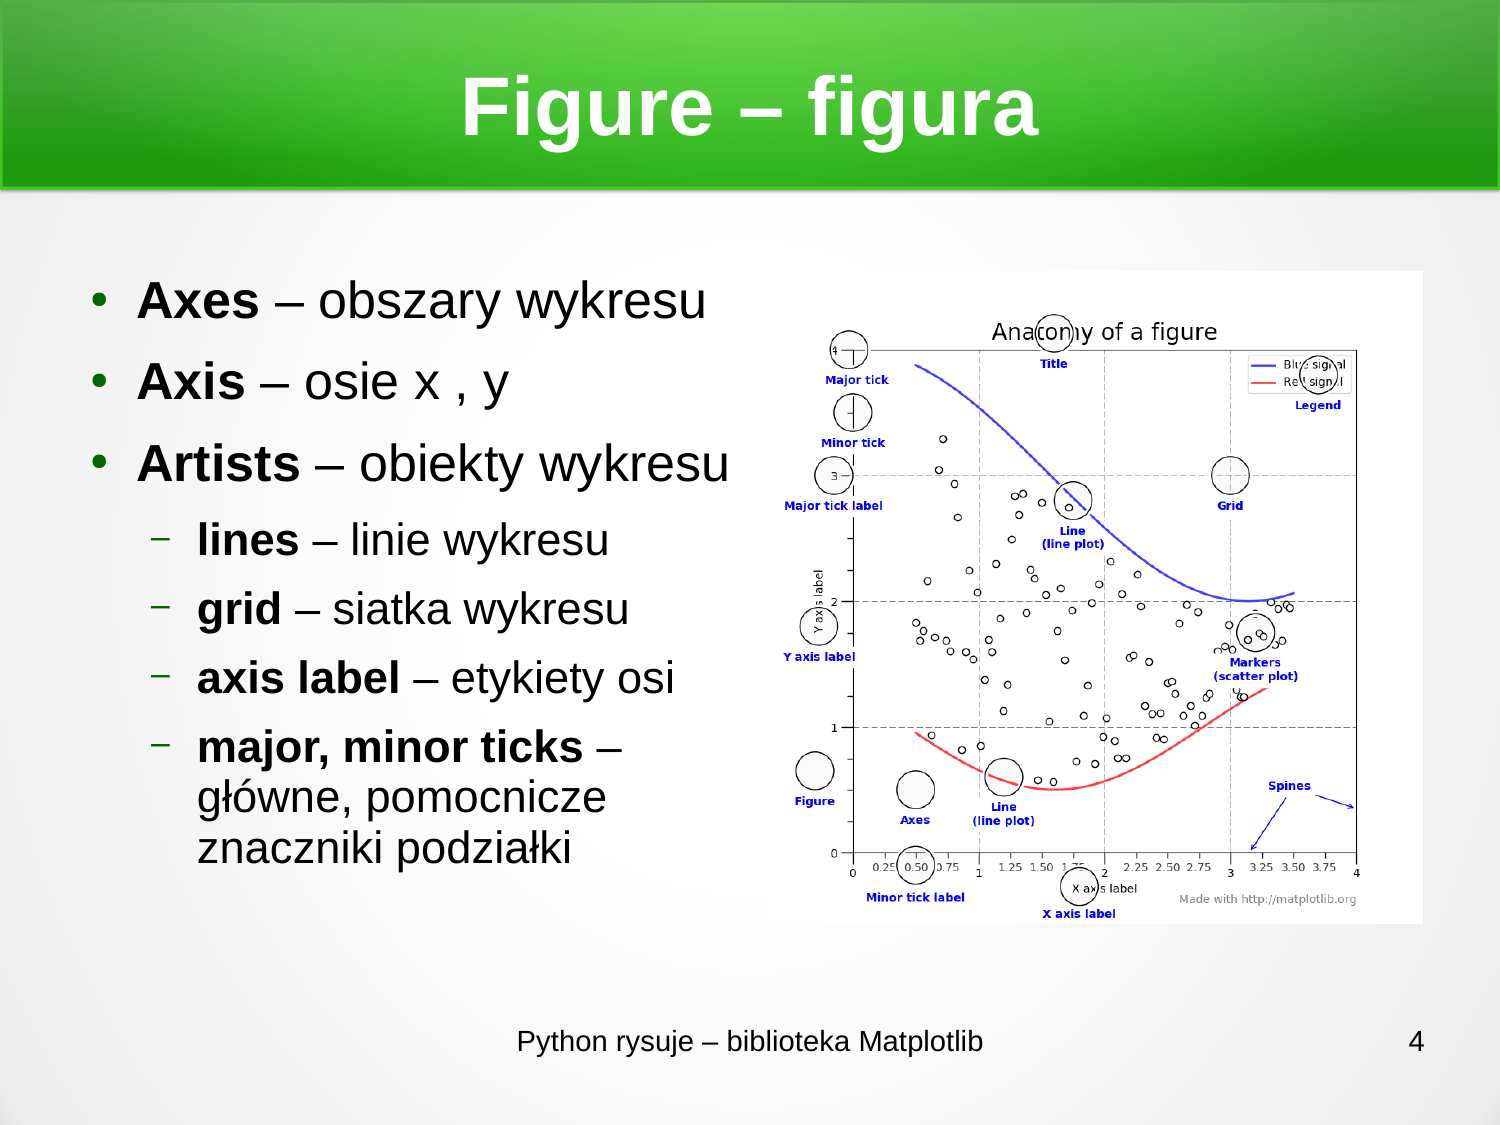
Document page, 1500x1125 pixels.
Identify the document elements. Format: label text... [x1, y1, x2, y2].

picture [769, 271, 1423, 924]
title Figure – figura [75, 42, 1426, 172]
list Axes – obszary wykresu Axis – osie x , y Artists – obiekty wykresu lines – linie wykresu grid – siatka wykresu axis label – etykiety osi major, minor ticks – główne, pomocnicze znaczniki podziałki [75, 271, 734, 924]
